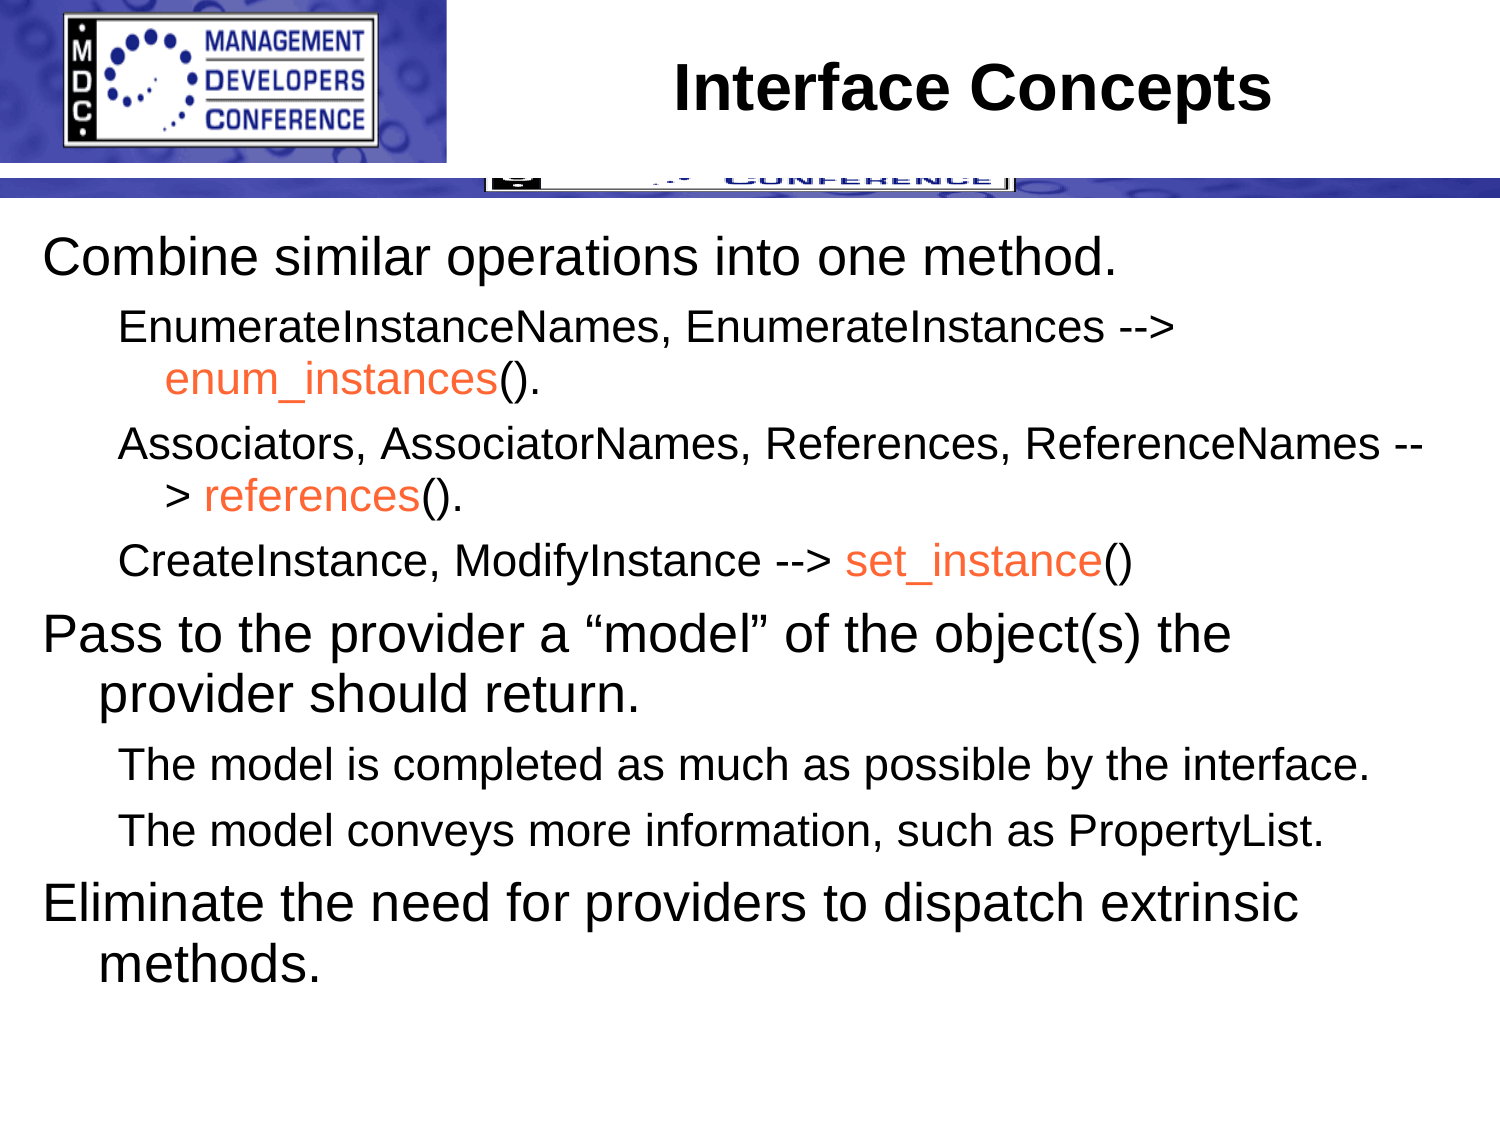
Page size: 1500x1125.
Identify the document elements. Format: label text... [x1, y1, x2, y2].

list Combine similar operations into one method. EnumerateInstanceNames, EnumerateInstances --> enum_instances(). Associators, AssociatorNames, References, ReferenceNames --> references(). CreateInstance, ModifyInstance --> set_instance() Pass to the provider a “model” of the object(s) the provider should return. The model is completed as much as possible by the interface. The model conveys more information, such as PropertyList. Eliminate the need for providers to dispatch extrinsic methods. [42, 226, 1433, 1086]
title Interface Concepts [447, 7, 1500, 169]
picture [0, 178, 1500, 198]
picture [0, 0, 447, 163]
